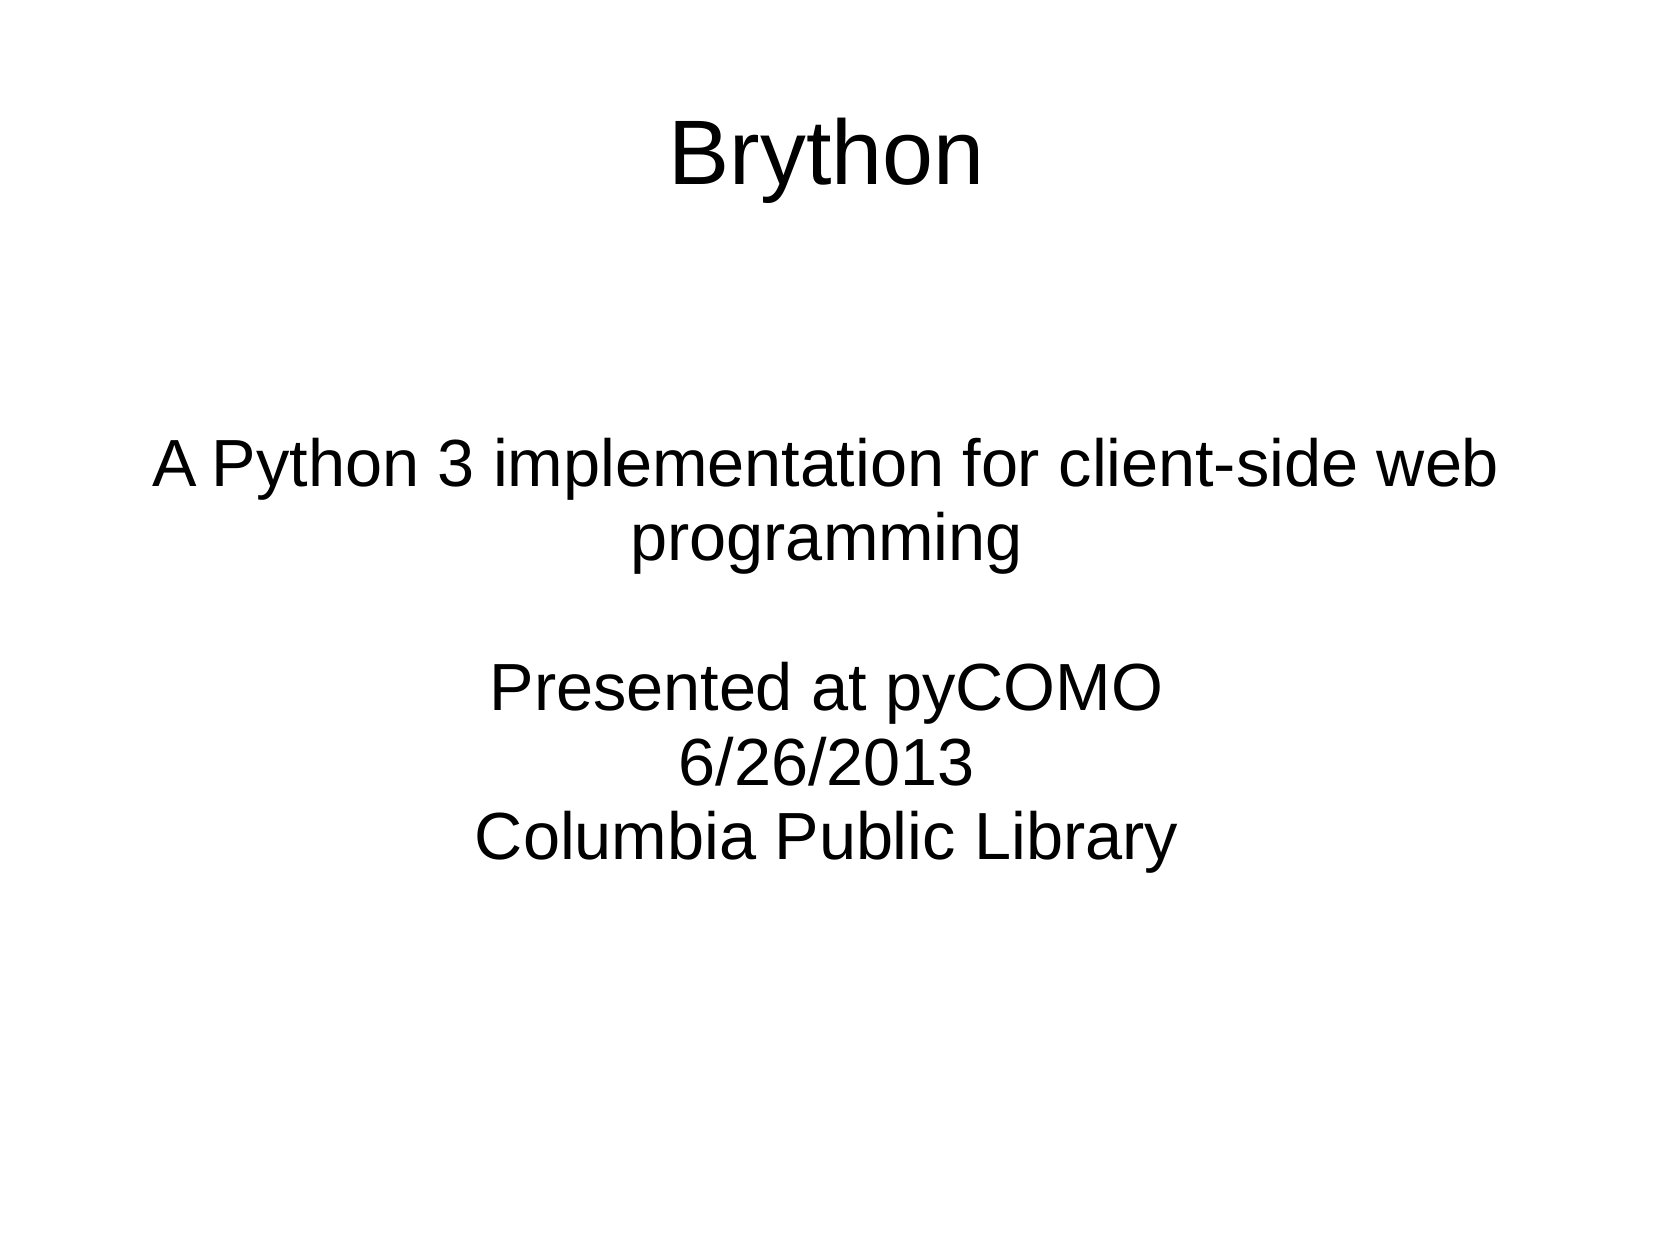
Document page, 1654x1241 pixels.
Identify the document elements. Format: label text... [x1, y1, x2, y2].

subtitle A Python 3 implementation for client-side web programming Presented at pyCOMO 6/26/2013 Columbia Public Library [82, 290, 1571, 1010]
title Brython [82, 49, 1571, 257]
